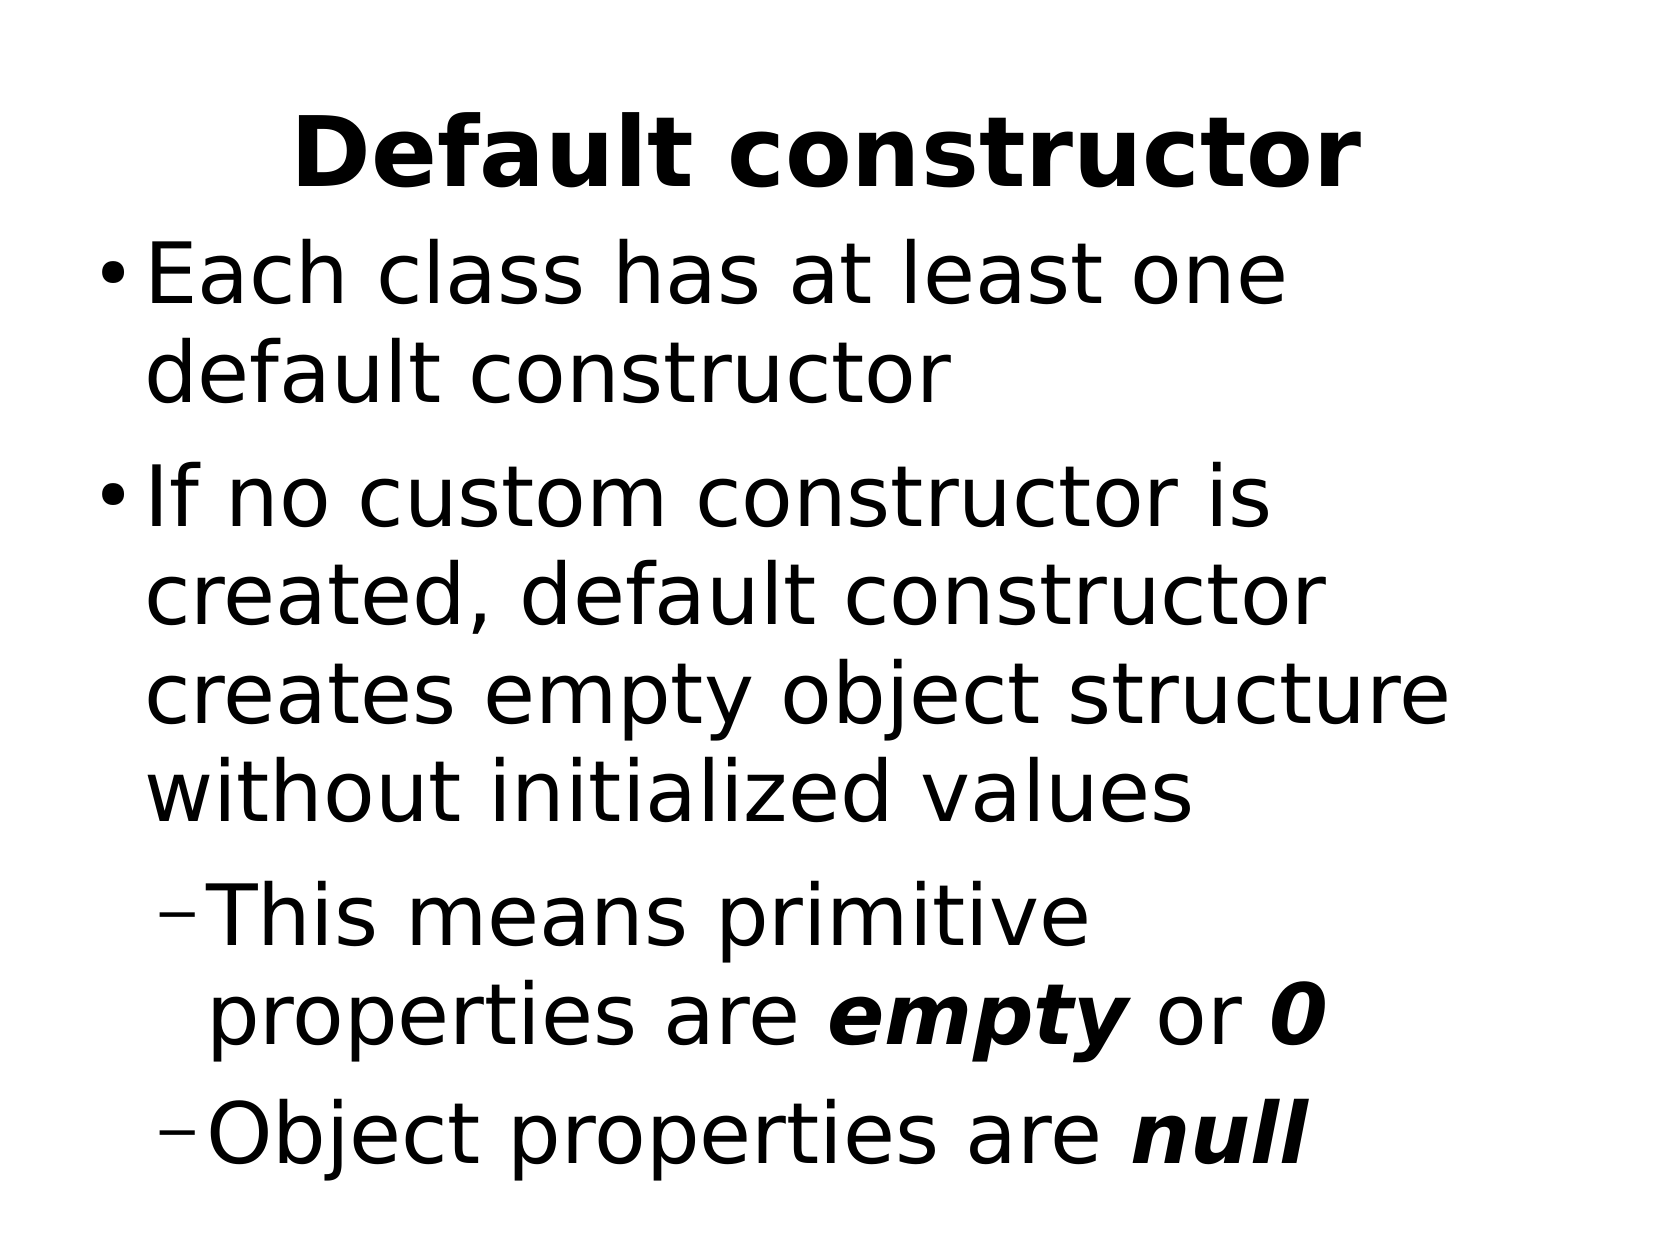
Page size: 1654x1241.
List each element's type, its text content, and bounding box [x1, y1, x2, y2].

title Default constructor [82, 49, 1571, 257]
list Each class has at least one default constructor If no custom constructor is created, default constructor creates empty object structure without initialized values This means primitive properties are empty or 0 Object properties are null [82, 225, 1538, 1186]
